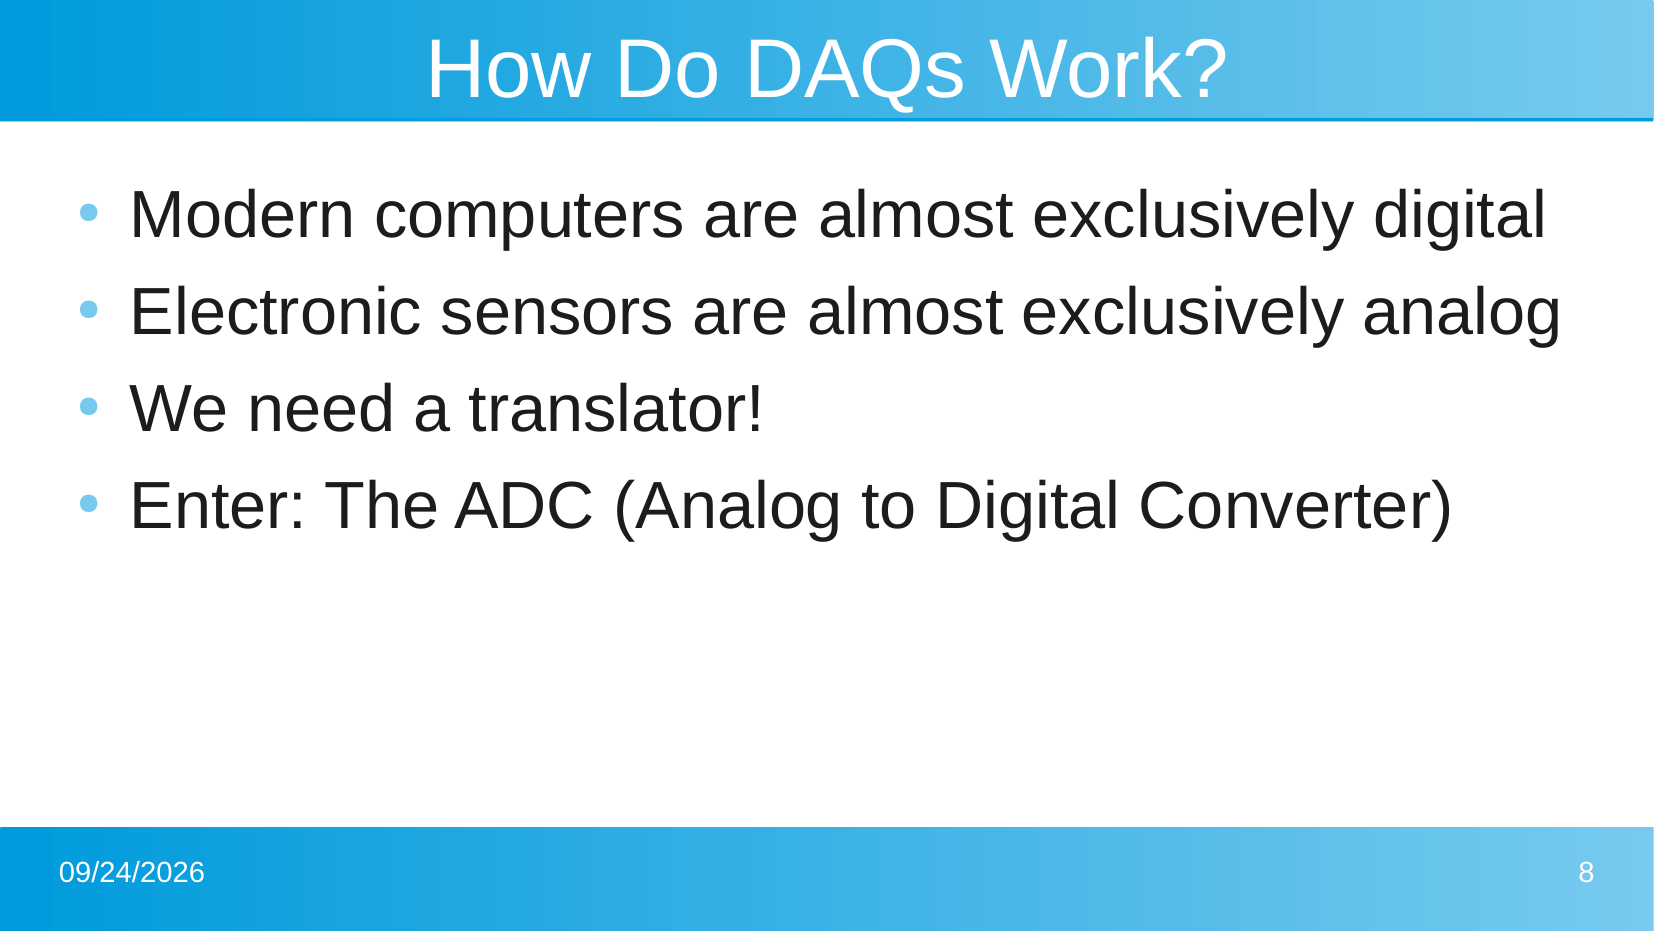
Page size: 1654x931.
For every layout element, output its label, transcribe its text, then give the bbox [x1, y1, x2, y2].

title How Do DAQs Work​? [59, 22, 1595, 116]
list Modern computers are almost exclusively digital Electronic sensors are almost exclusively analog We need a translator! Enter: The ADC (Analog to Digital Converter) [59, 177, 1595, 768]
